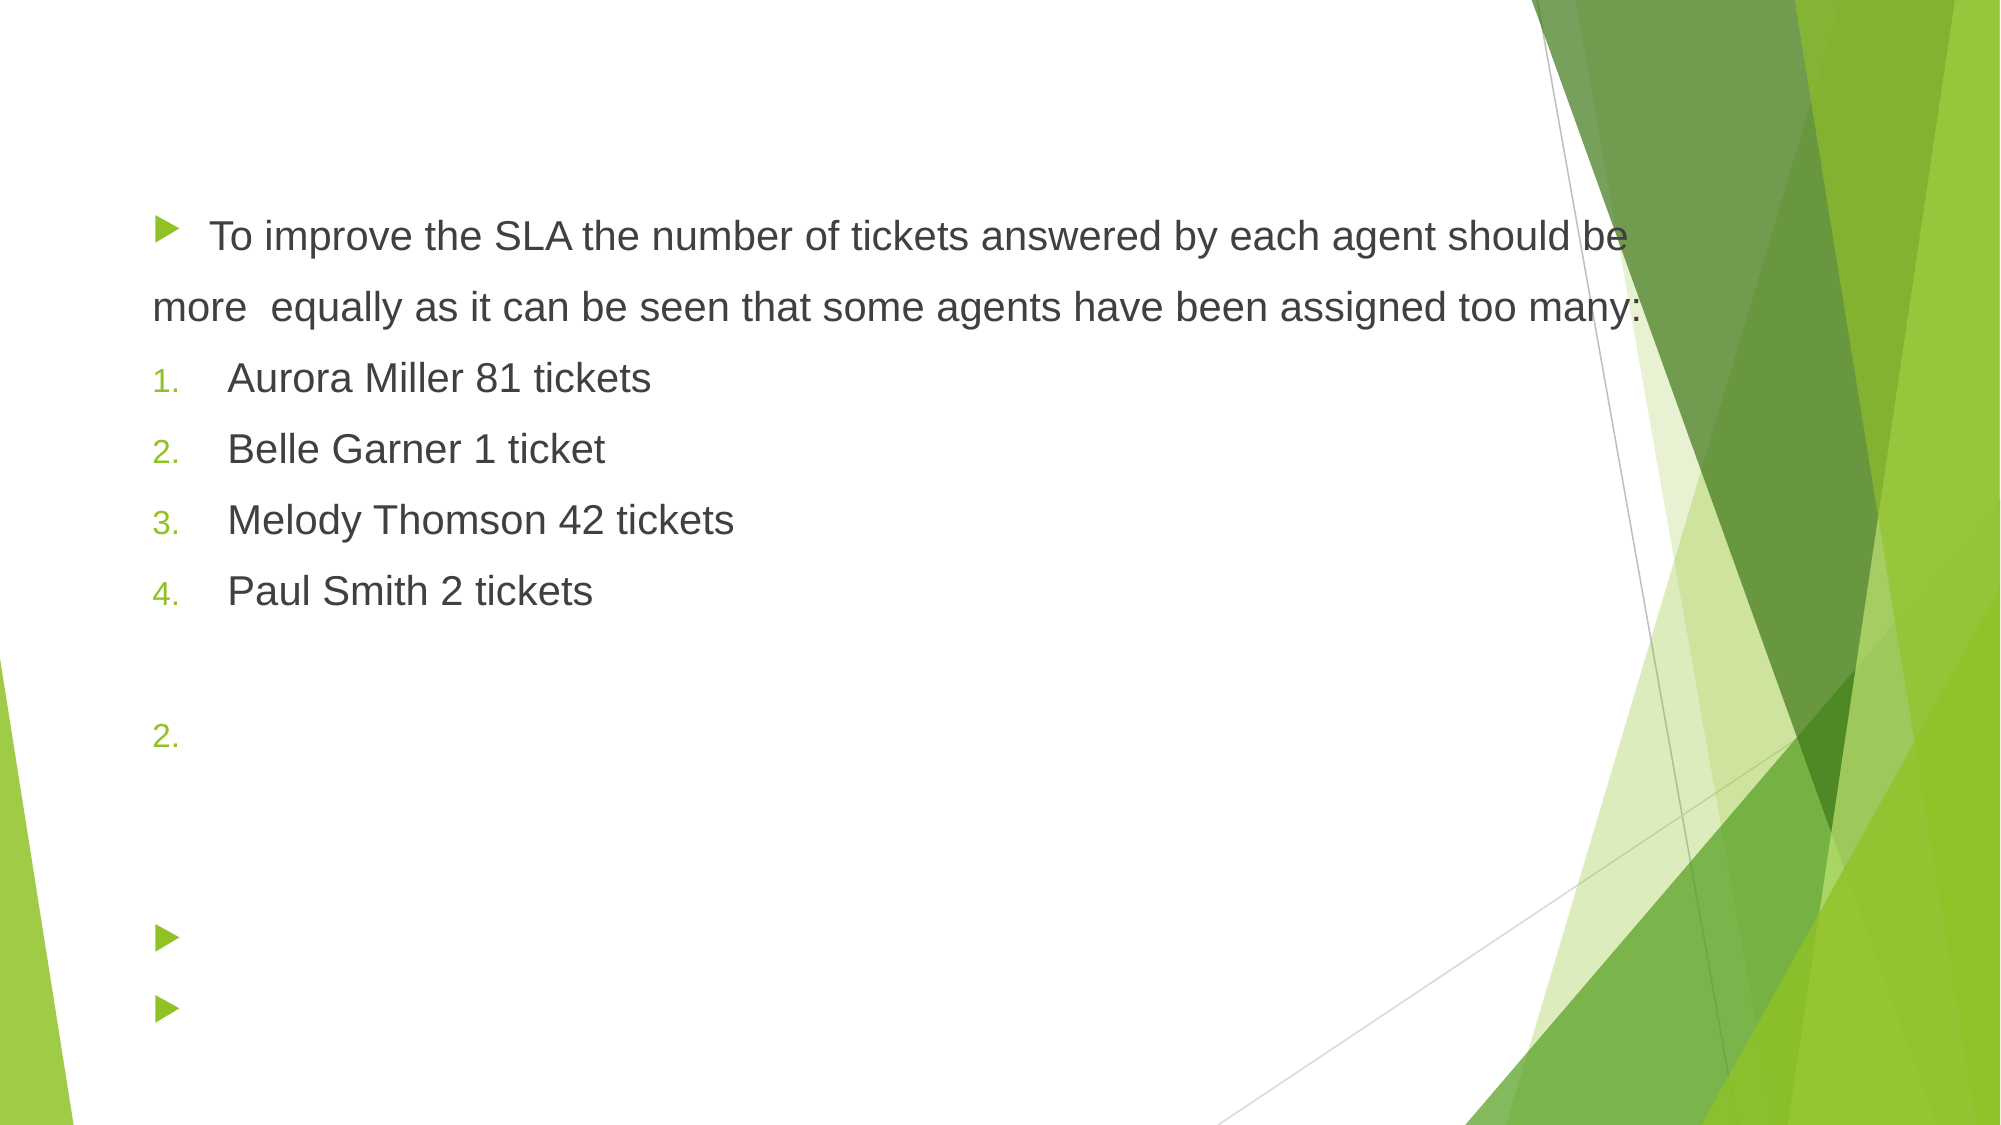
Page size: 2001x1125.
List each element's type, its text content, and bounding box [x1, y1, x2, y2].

list To improve the SLA the number of tickets answered by each agent should be more equally as it can be seen that some agents have been assigned too many: Aurora Miller 81 tickets Belle Garner 1 ticket Melody Thomson 42 tickets Paul Smith 2 tickets [137, 130, 1863, 971]
